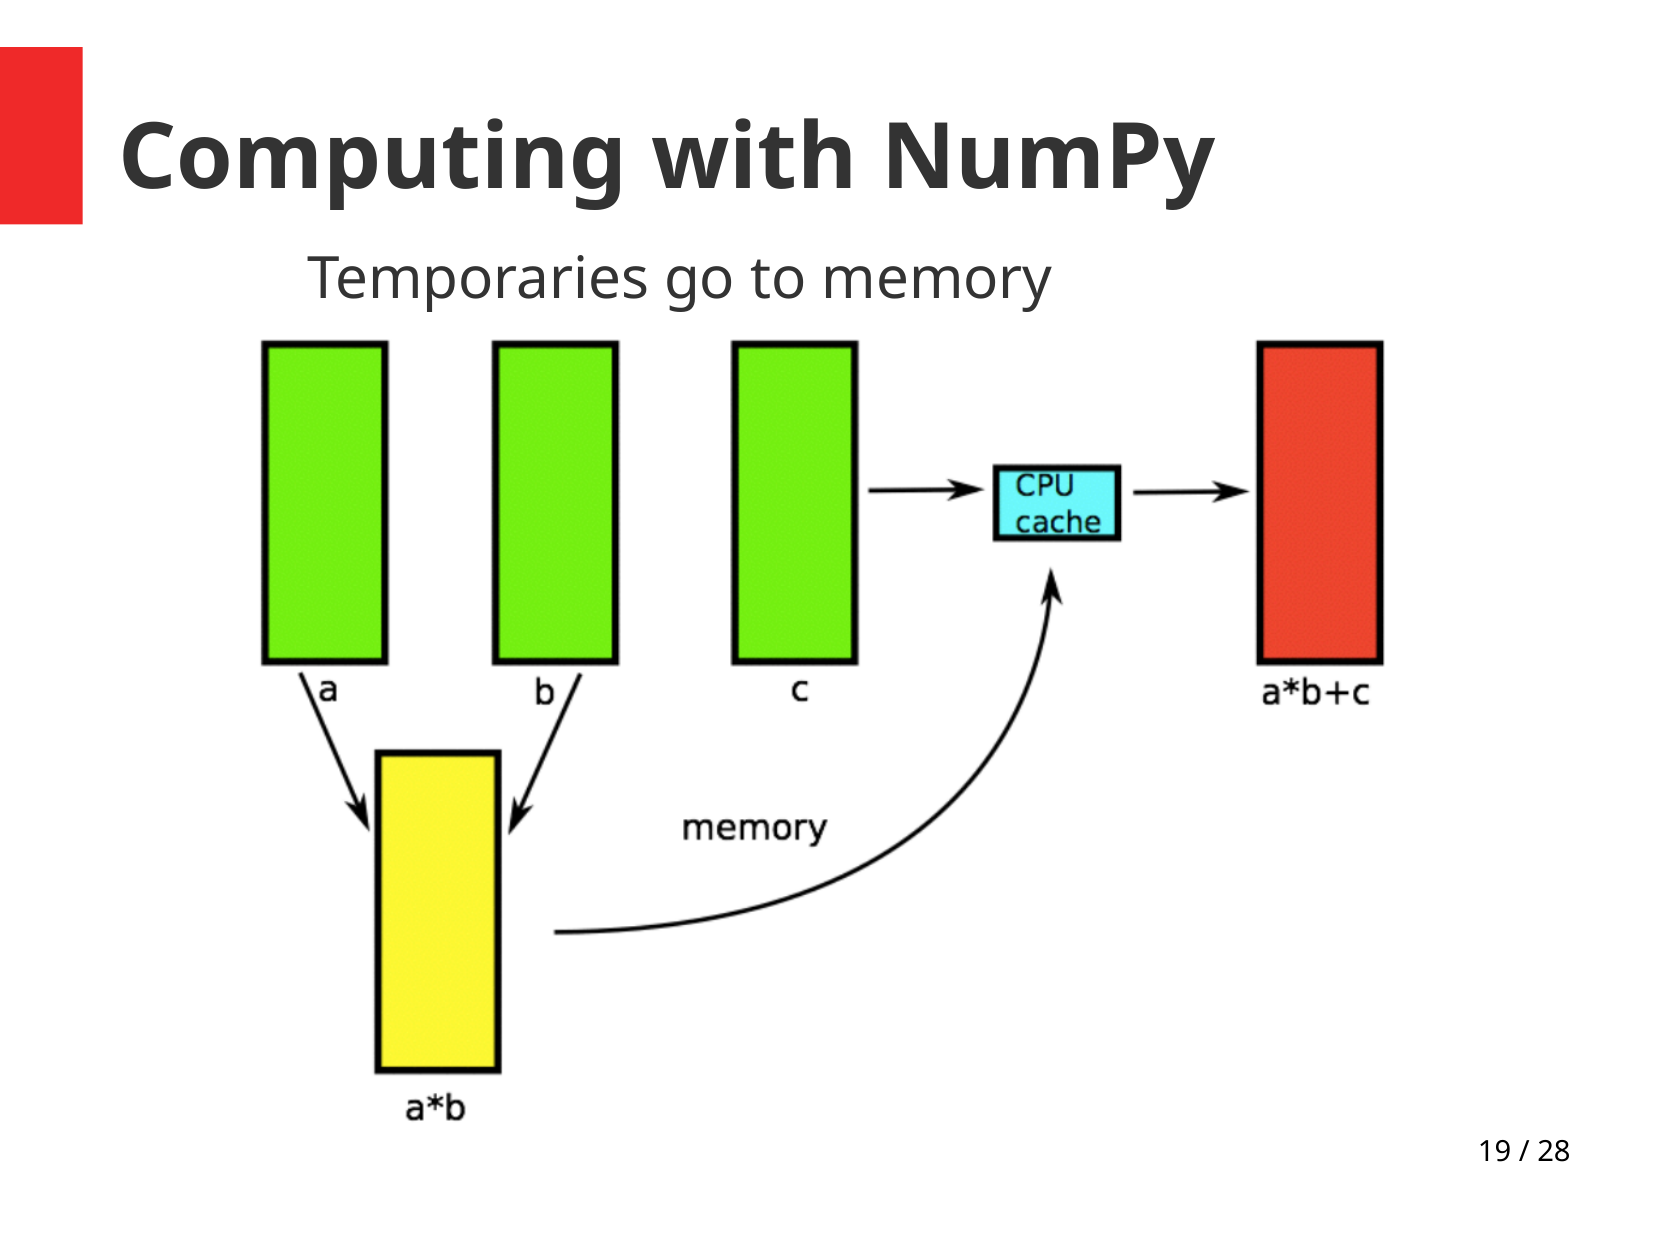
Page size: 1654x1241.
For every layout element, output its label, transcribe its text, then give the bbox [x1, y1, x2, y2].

picture [242, 956, 1411, 1139]
list Temporaries go to memory [236, 236, 1654, 956]
title Computing with NumPy [118, 49, 1571, 257]
